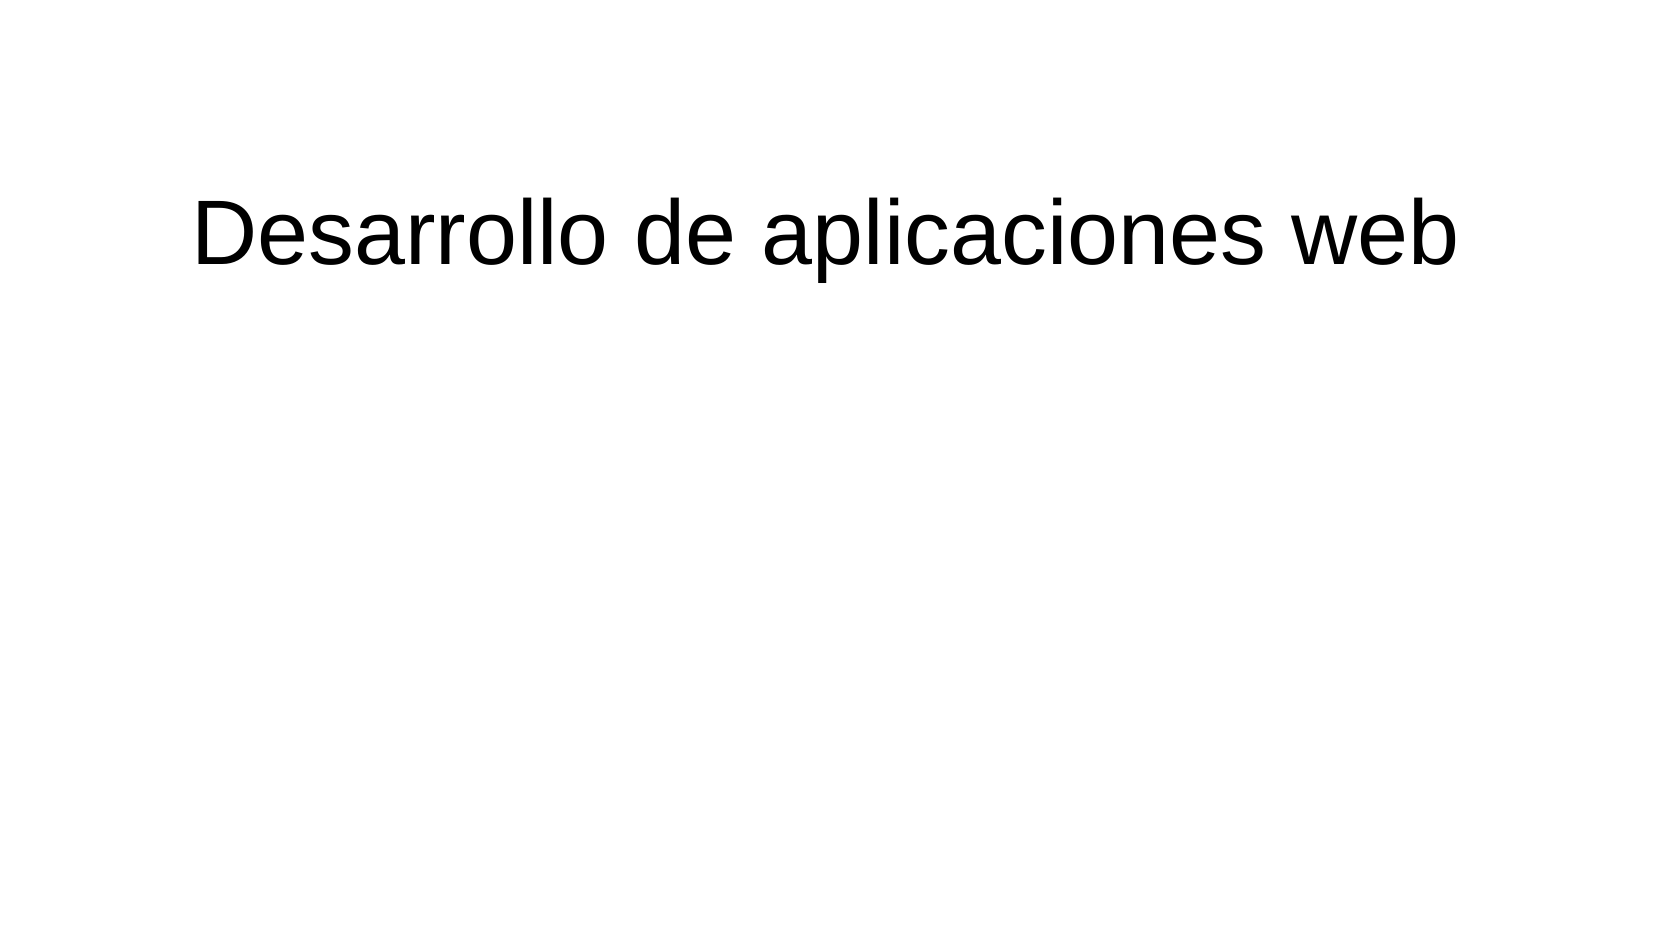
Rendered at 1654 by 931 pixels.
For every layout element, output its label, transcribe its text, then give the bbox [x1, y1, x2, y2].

title Desarrollo de aplicaciones web [82, 155, 1571, 311]
